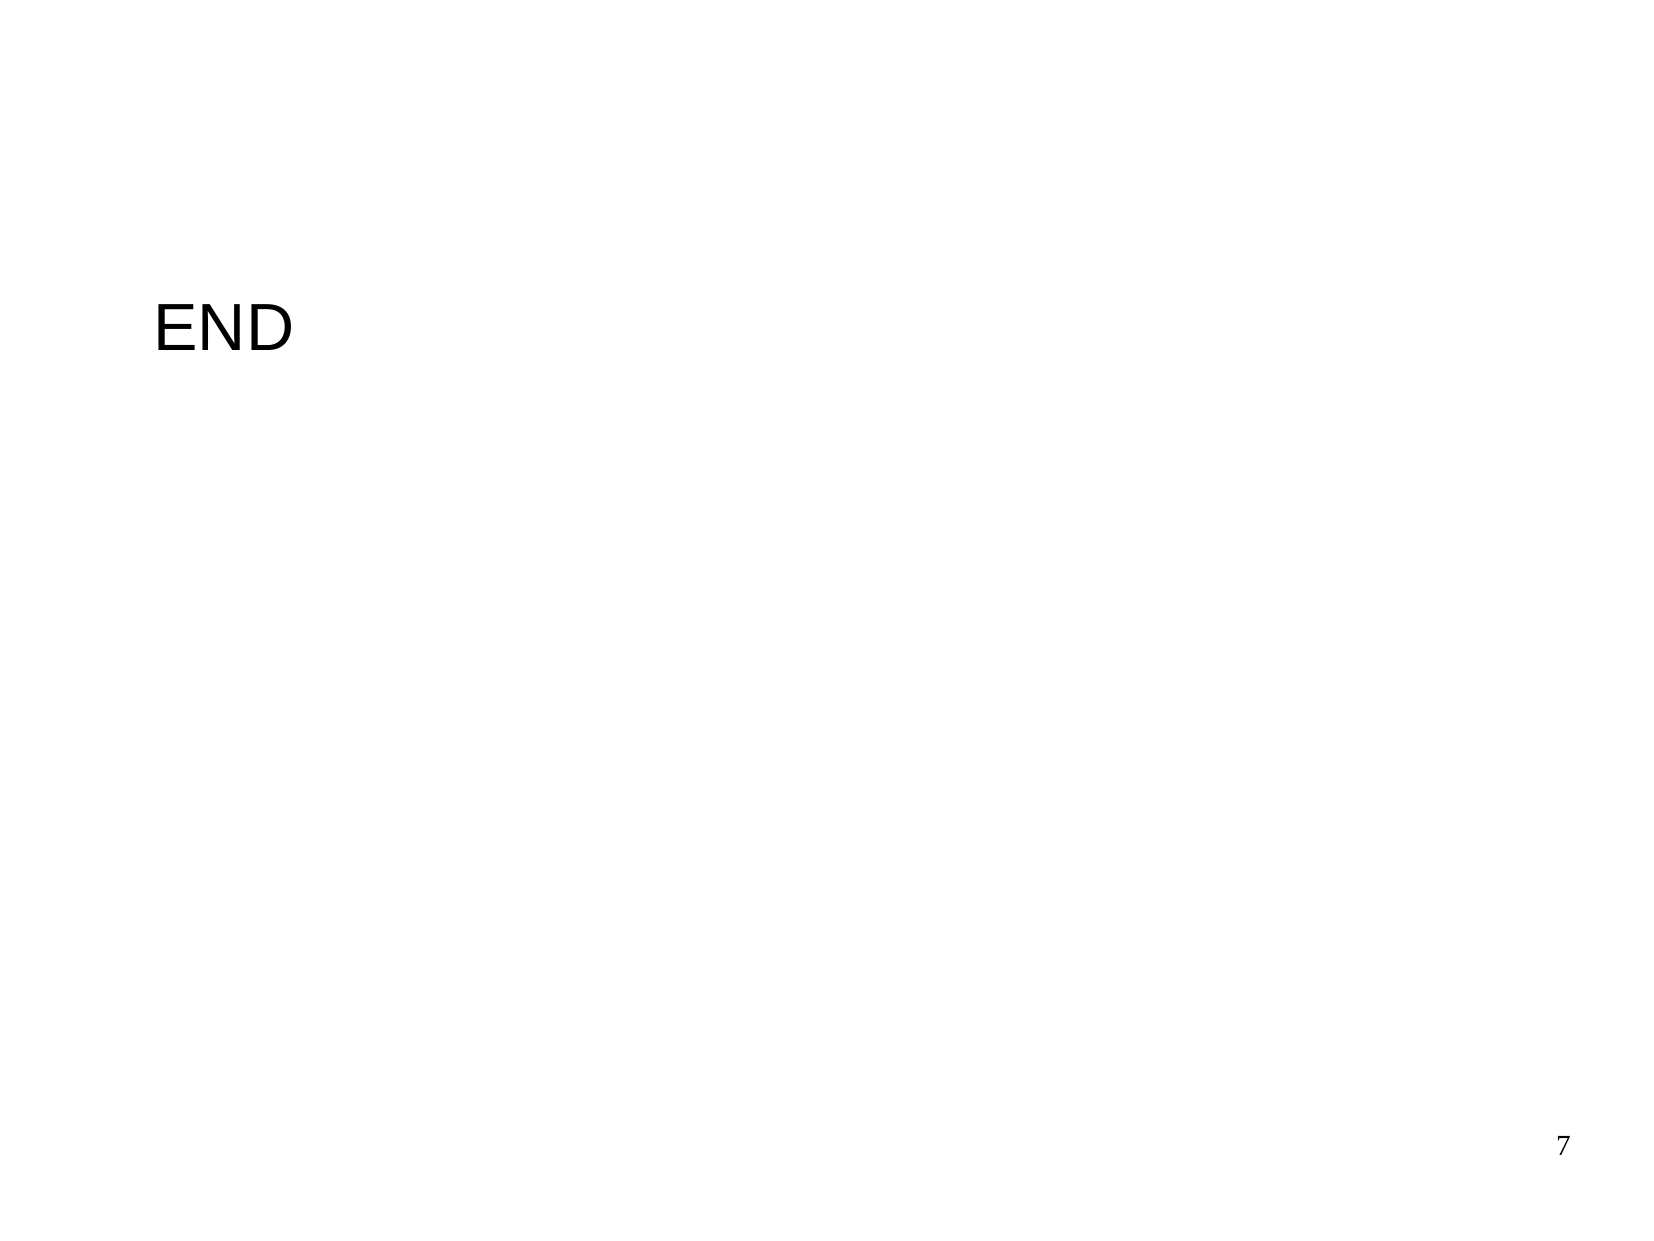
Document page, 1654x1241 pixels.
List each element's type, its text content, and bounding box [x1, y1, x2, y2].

list END [82, 290, 1571, 1010]
